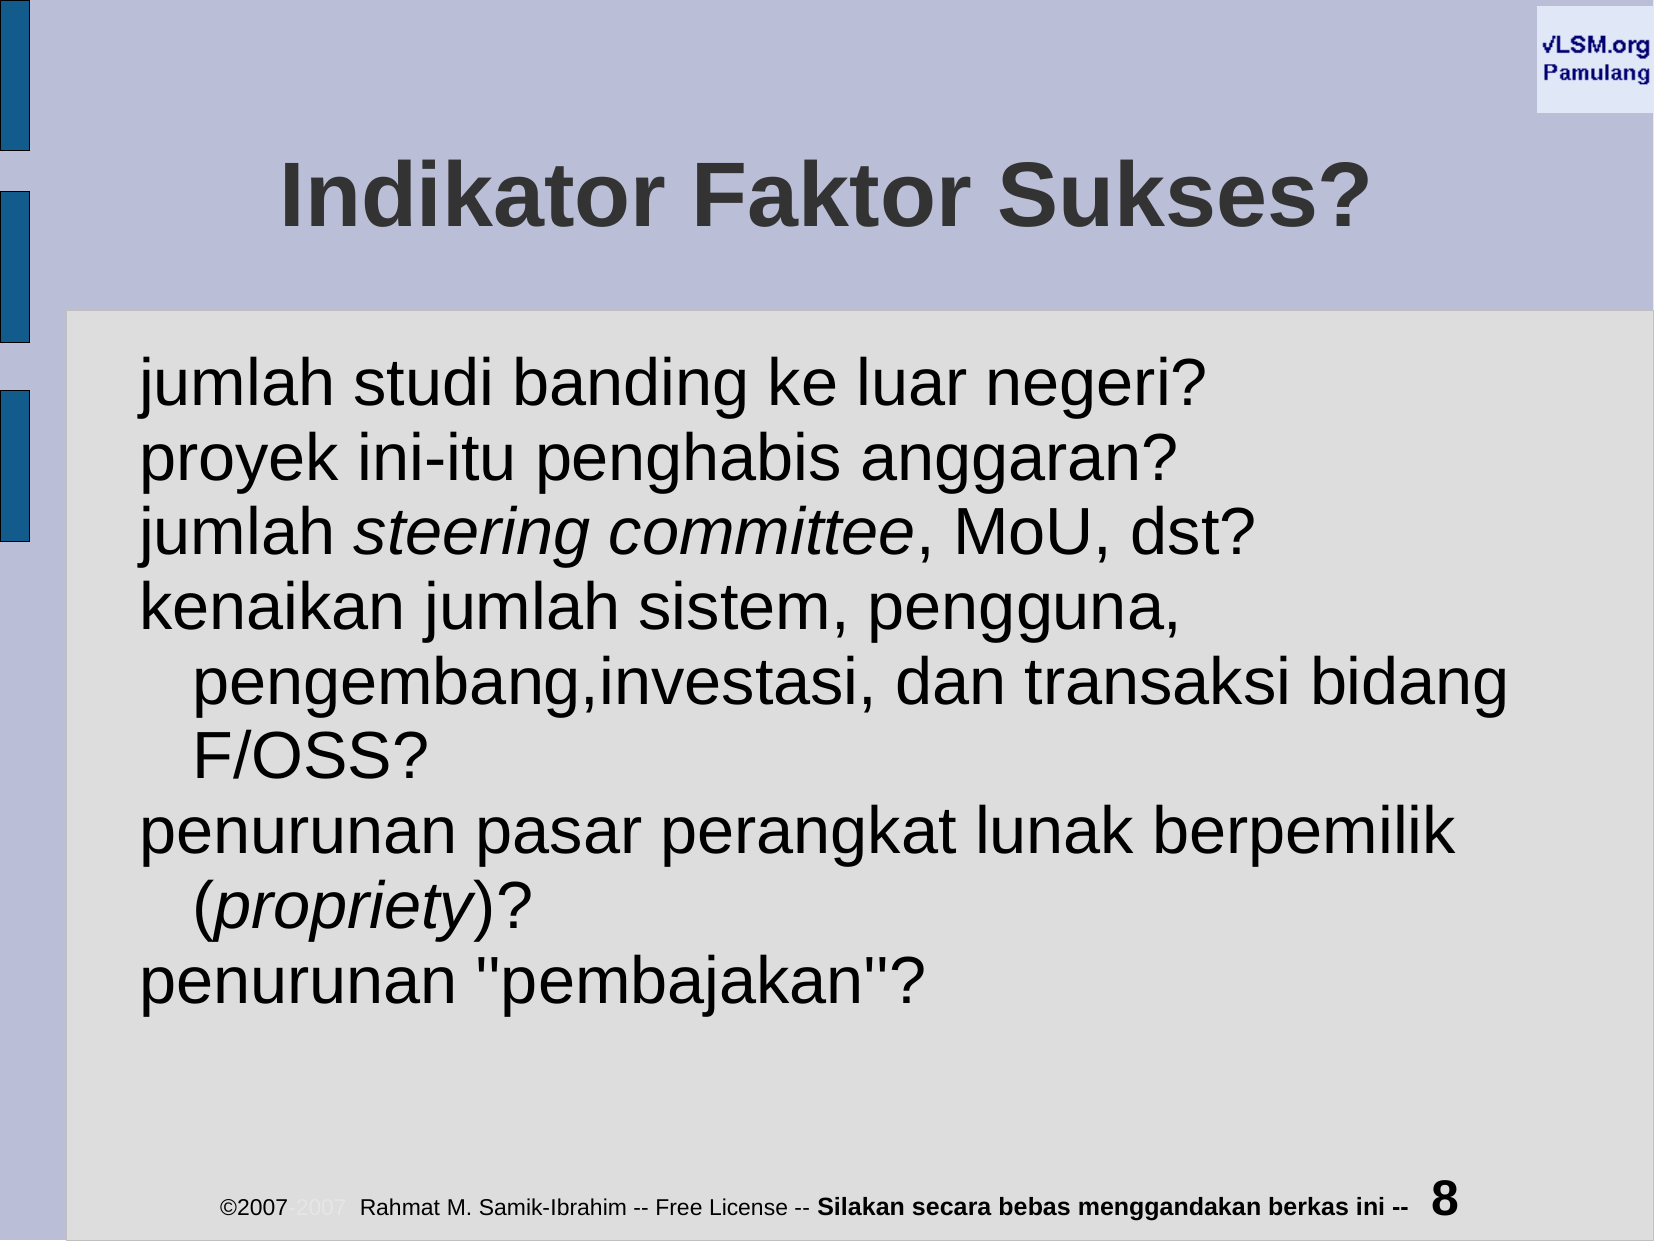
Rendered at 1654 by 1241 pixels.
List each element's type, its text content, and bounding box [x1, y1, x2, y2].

list jumlah studi banding ke luar negeri? proyek ini-itu penghabis anggaran? jumlah steering committee, MoU, dst? kenaikan jumlah sistem, pengguna, pengembang,investasi, dan transaksi bidang F/OSS? penurunan pasar perangkat lunak berpemilik (propriety)? penurunan ''pembajakan''? [121, 344, 1534, 1112]
picture [1537, 6, 1654, 113]
title Indikator Faktor Sukses? [121, 98, 1534, 291]
